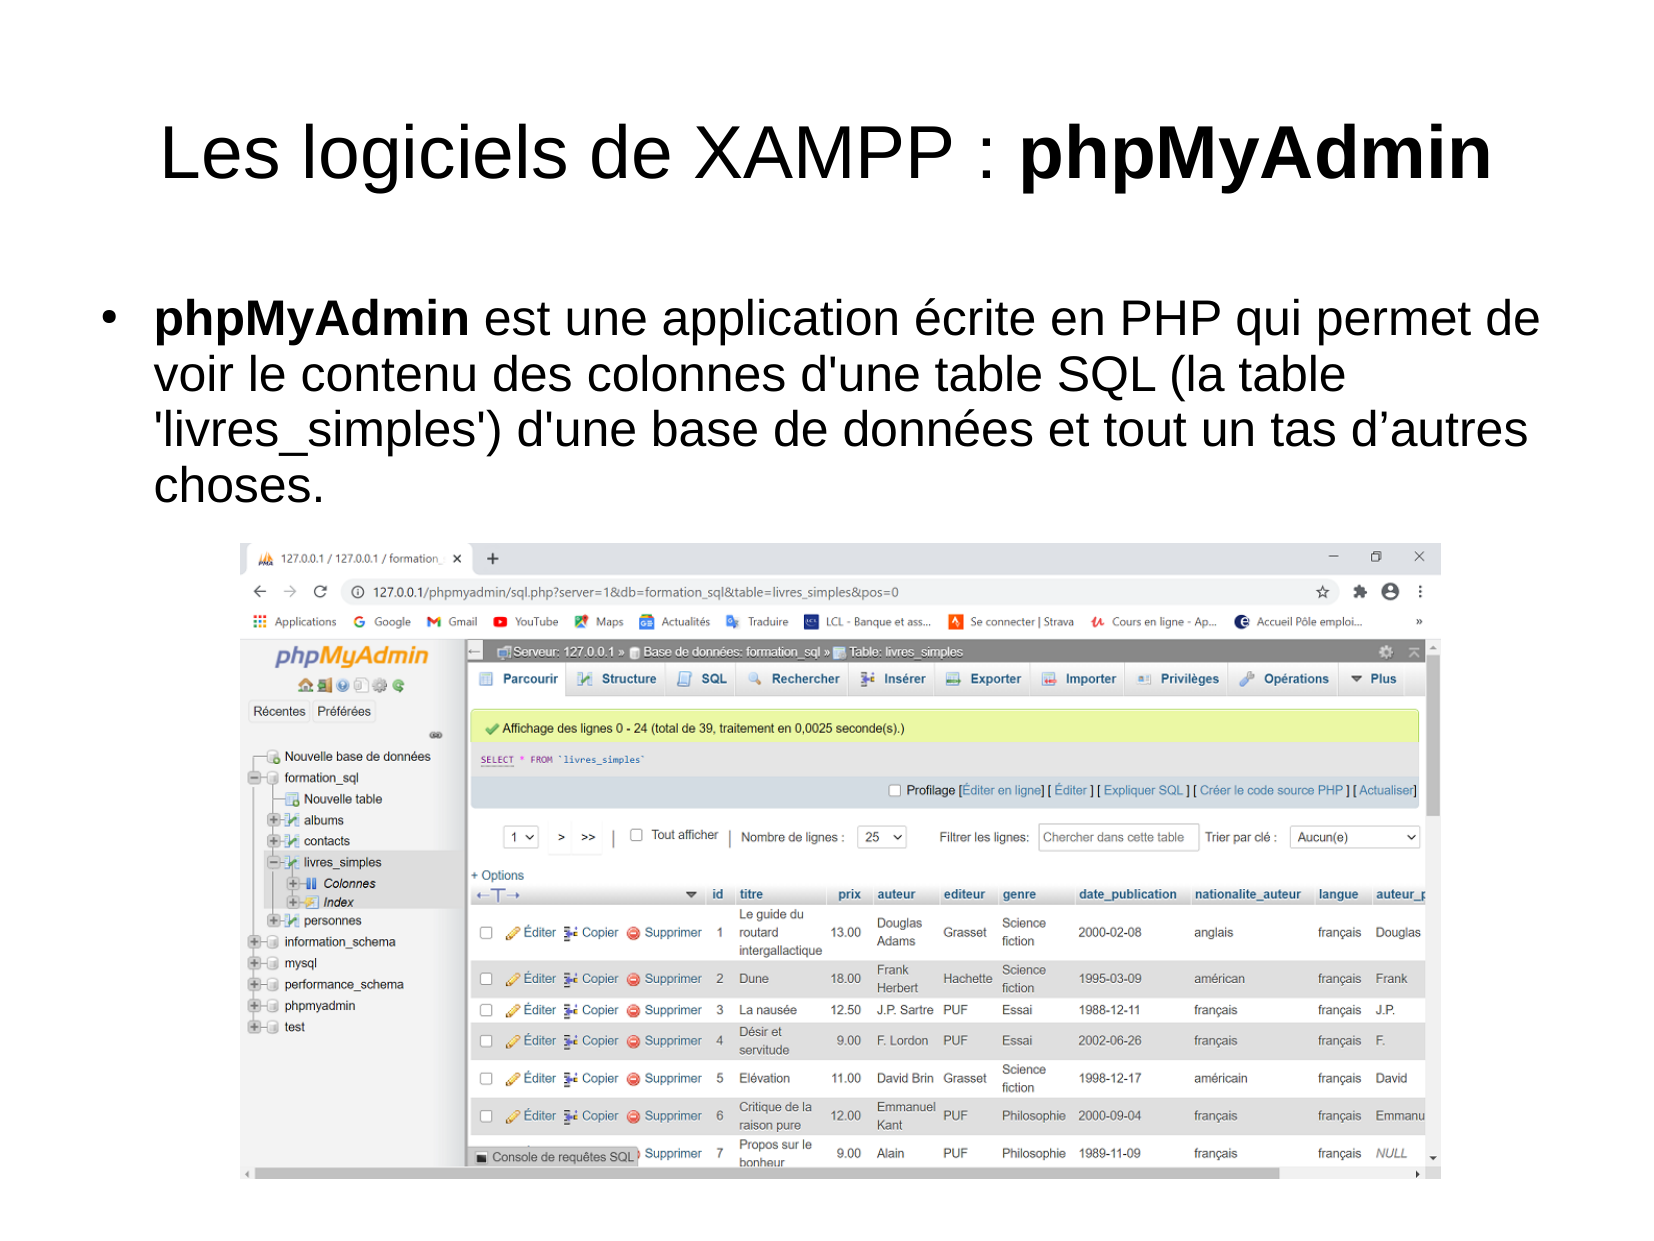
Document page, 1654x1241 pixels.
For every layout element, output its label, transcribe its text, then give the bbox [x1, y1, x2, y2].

title Les logiciels de XAMPP : phpMyAdmin [82, 49, 1571, 257]
list phpMyAdmin est une application écrite en PHP qui permet de voir le contenu des colonnes d'une table SQL (la table 'livres_simples') d'une base de données et tout un tas d’autres choses. [82, 290, 1571, 1109]
picture [240, 543, 1441, 1179]
